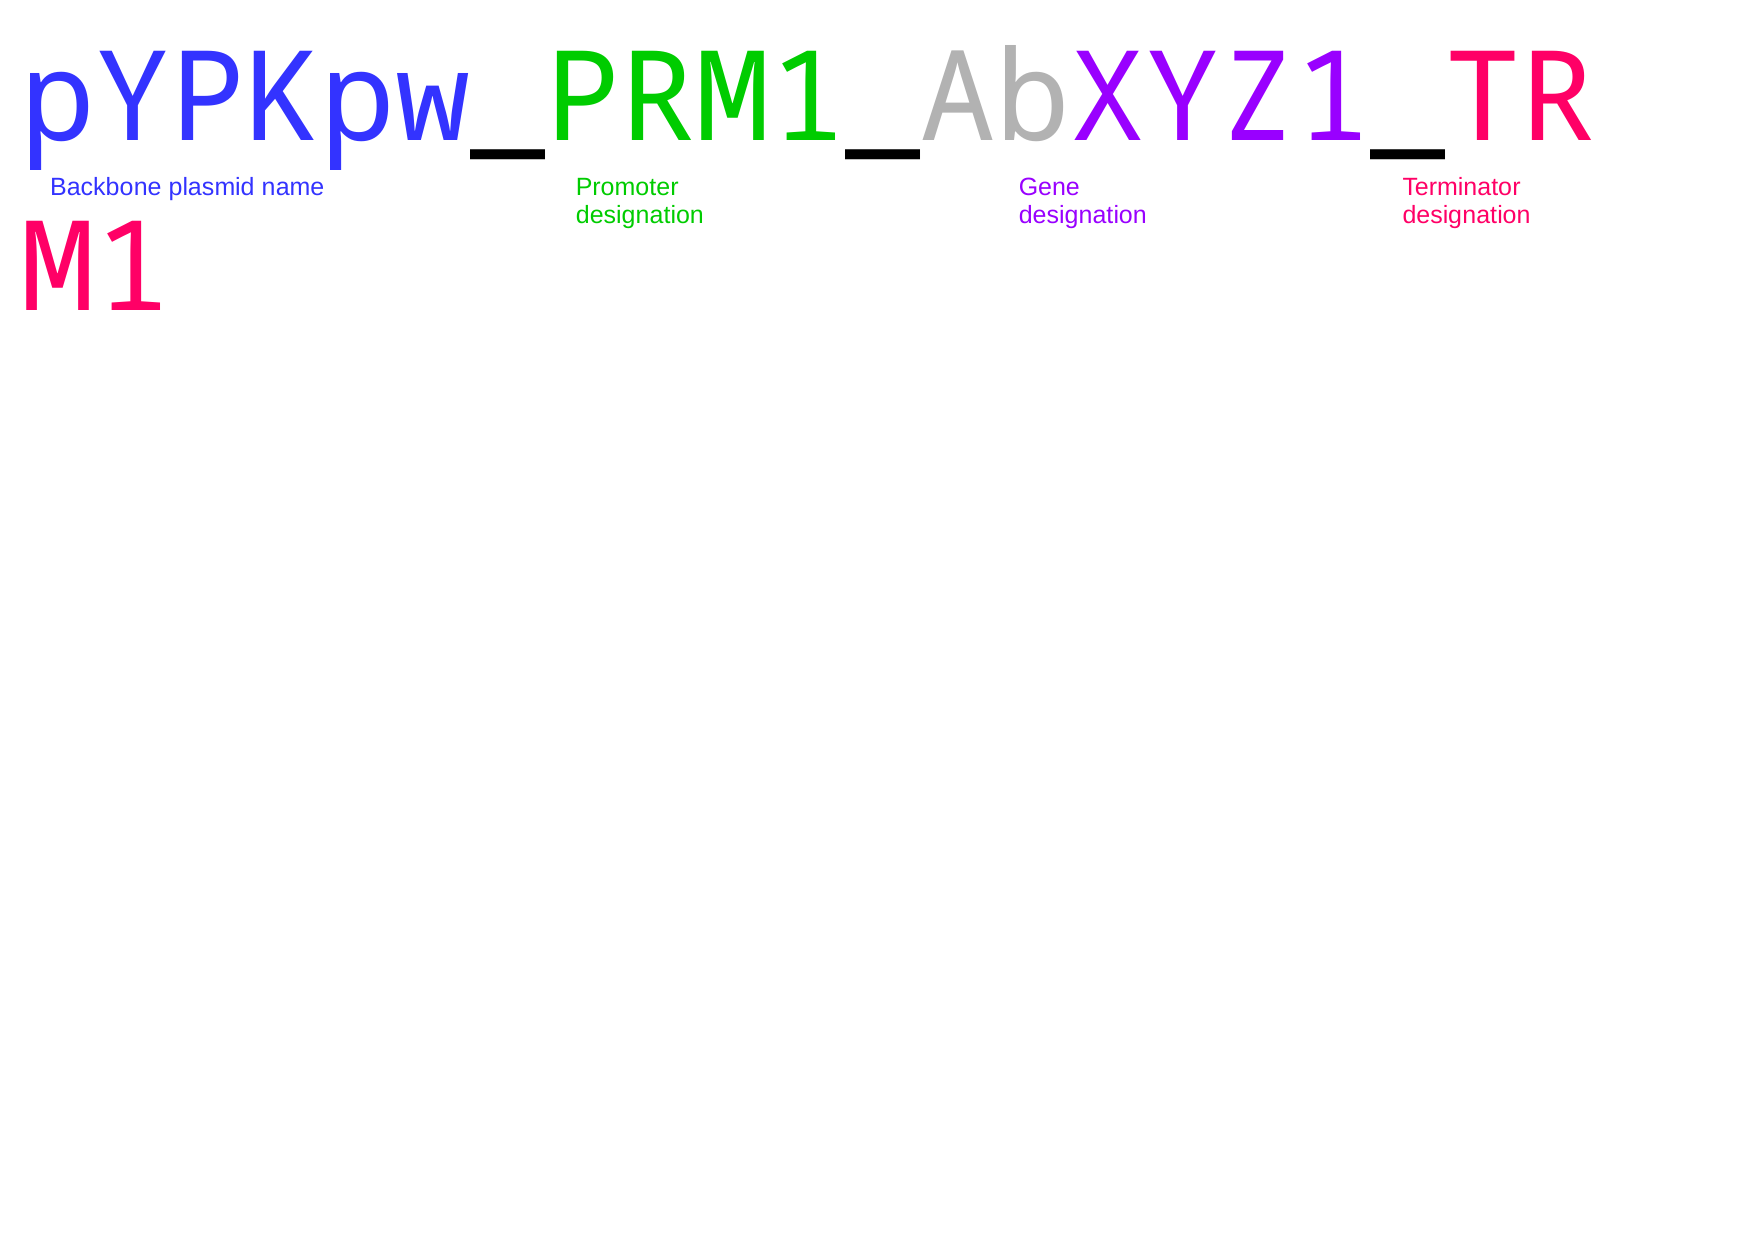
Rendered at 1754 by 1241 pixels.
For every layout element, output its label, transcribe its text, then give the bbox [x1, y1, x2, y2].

text_box Promoter designation [561, 165, 739, 237]
text_box Terminator designation [1387, 165, 1565, 237]
text_box Gene designation [1003, 165, 1182, 237]
text_box Backbone plasmid name [35, 165, 390, 209]
text_box pYPKpw_PRM1_AbXYZ1_TRM1 [5, 0, 1654, 178]
